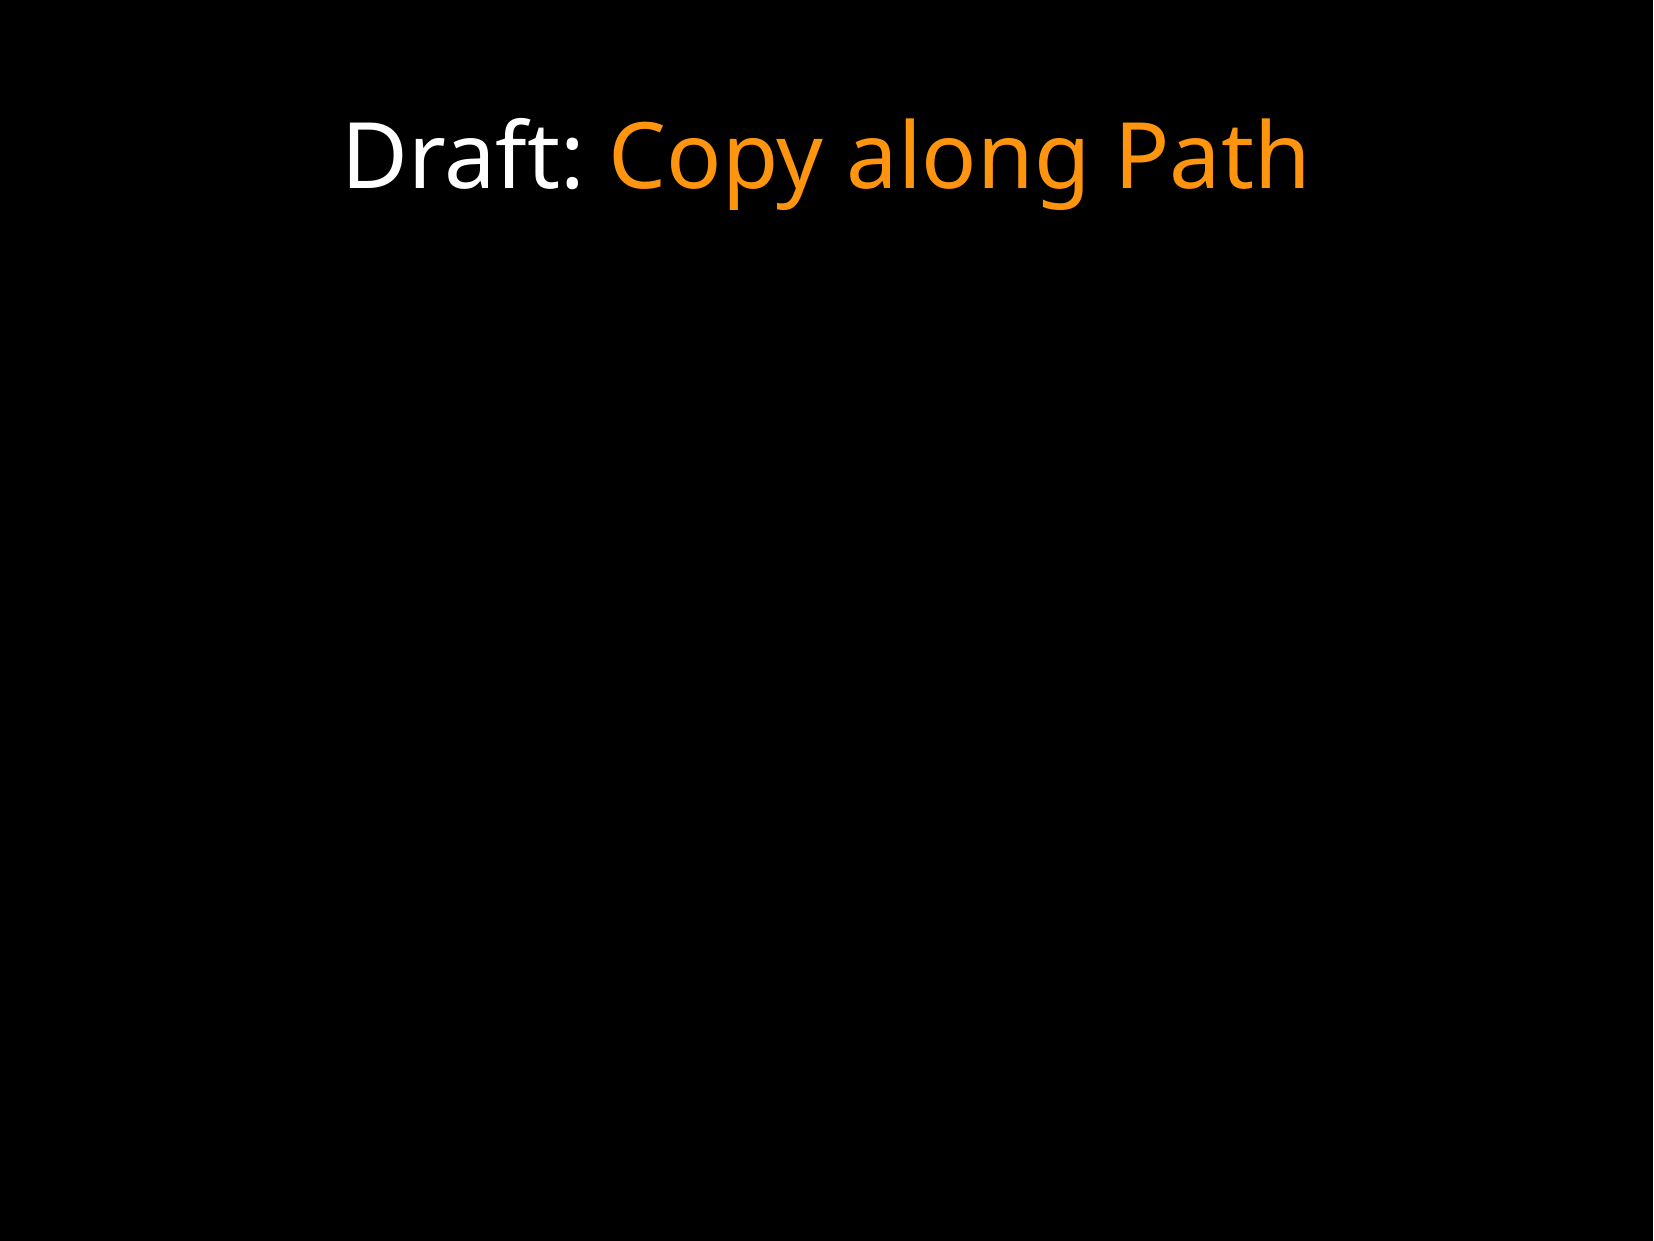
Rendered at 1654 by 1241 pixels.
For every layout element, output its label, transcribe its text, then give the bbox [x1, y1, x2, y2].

title Draft: Copy along Path [82, 49, 1571, 257]
